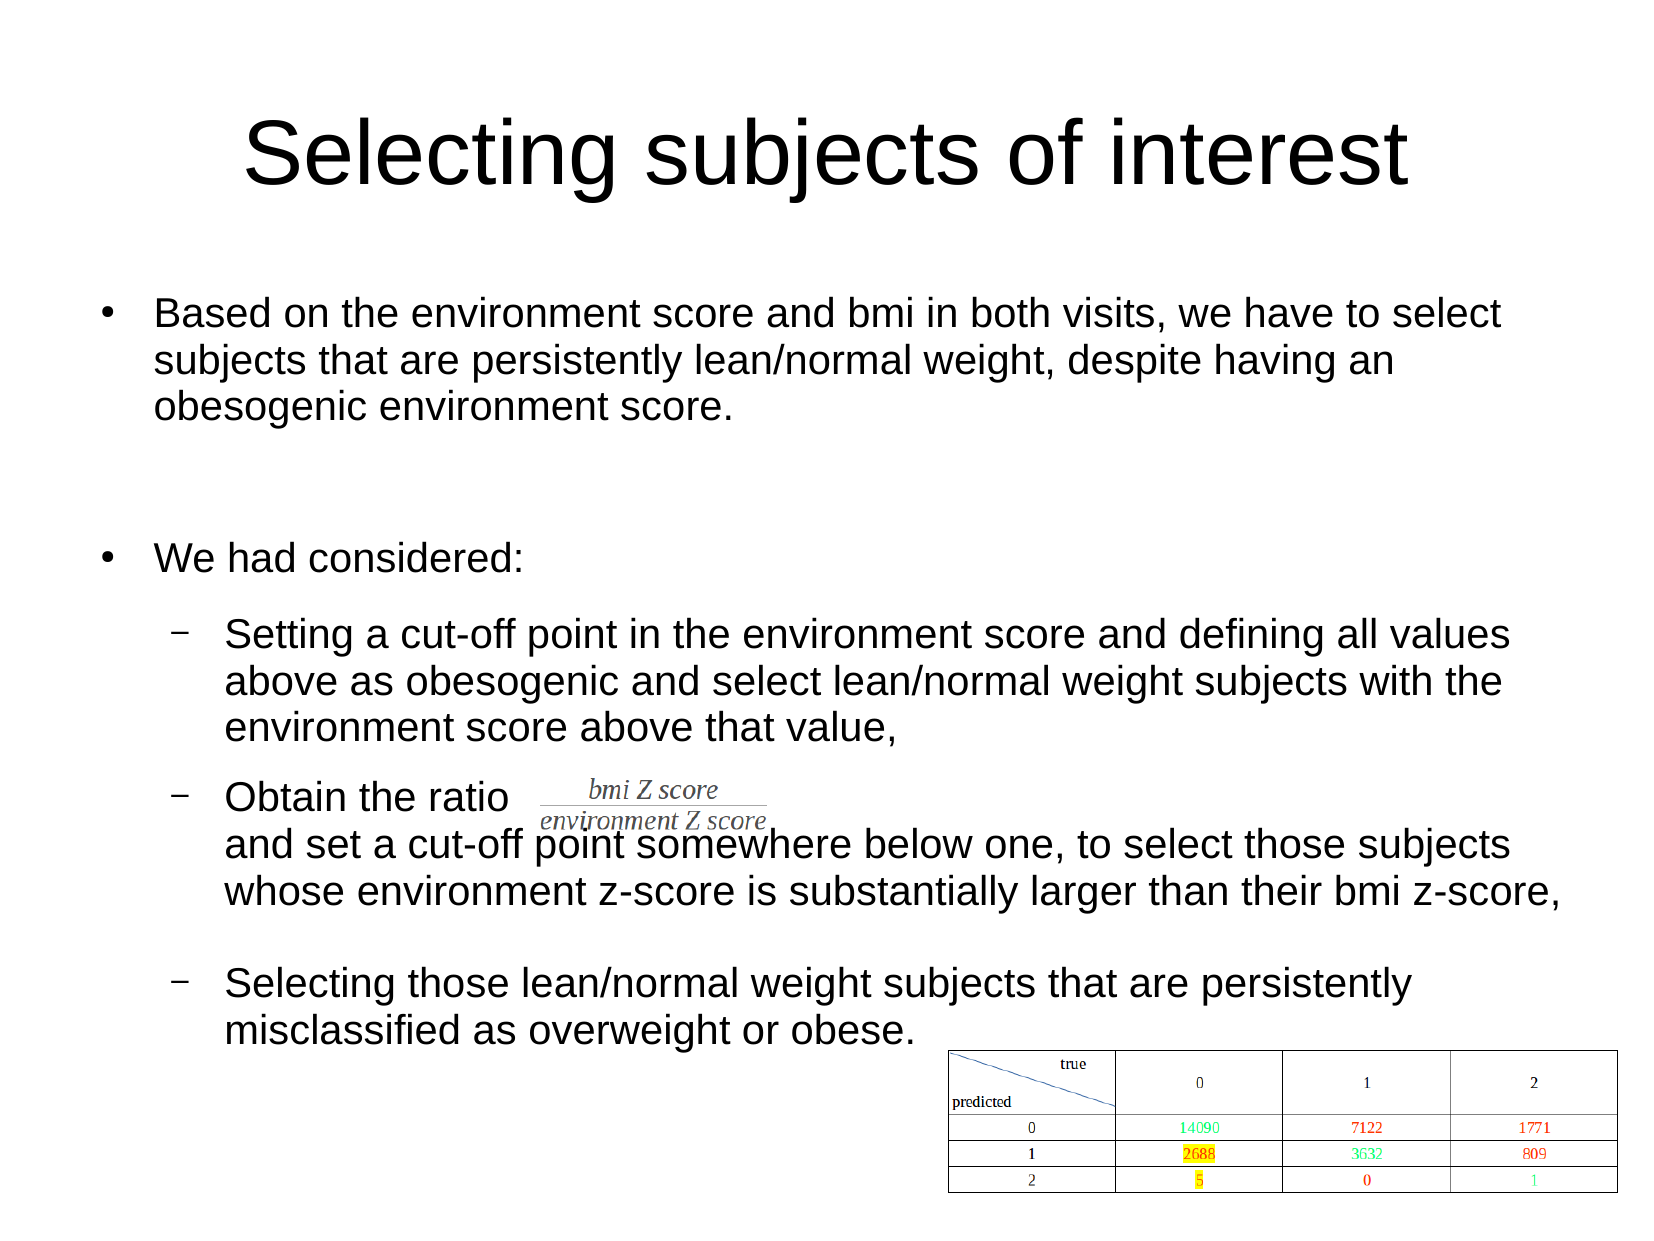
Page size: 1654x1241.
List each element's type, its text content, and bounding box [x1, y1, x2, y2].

picture [945, 1049, 1624, 1203]
list Based on the environment score and bmi in both visits, we have to select subjects that are persistently lean/normal weight, despite having an obesogenic environment score. We had considered: Setting a cut-off point in the environment score and defining all values above as obesogenic and select lean/normal weight subjects with the environment score above that value, Obtain the ratio and set a cut-off point somewhere below one, to select those subjects whose environment z-score is substantially larger than their bmi z-score, Selecting those lean/normal weight subjects that are persistently misclassified as overweight or obese. [82, 290, 1571, 1171]
title Selecting subjects of interest [82, 49, 1571, 257]
